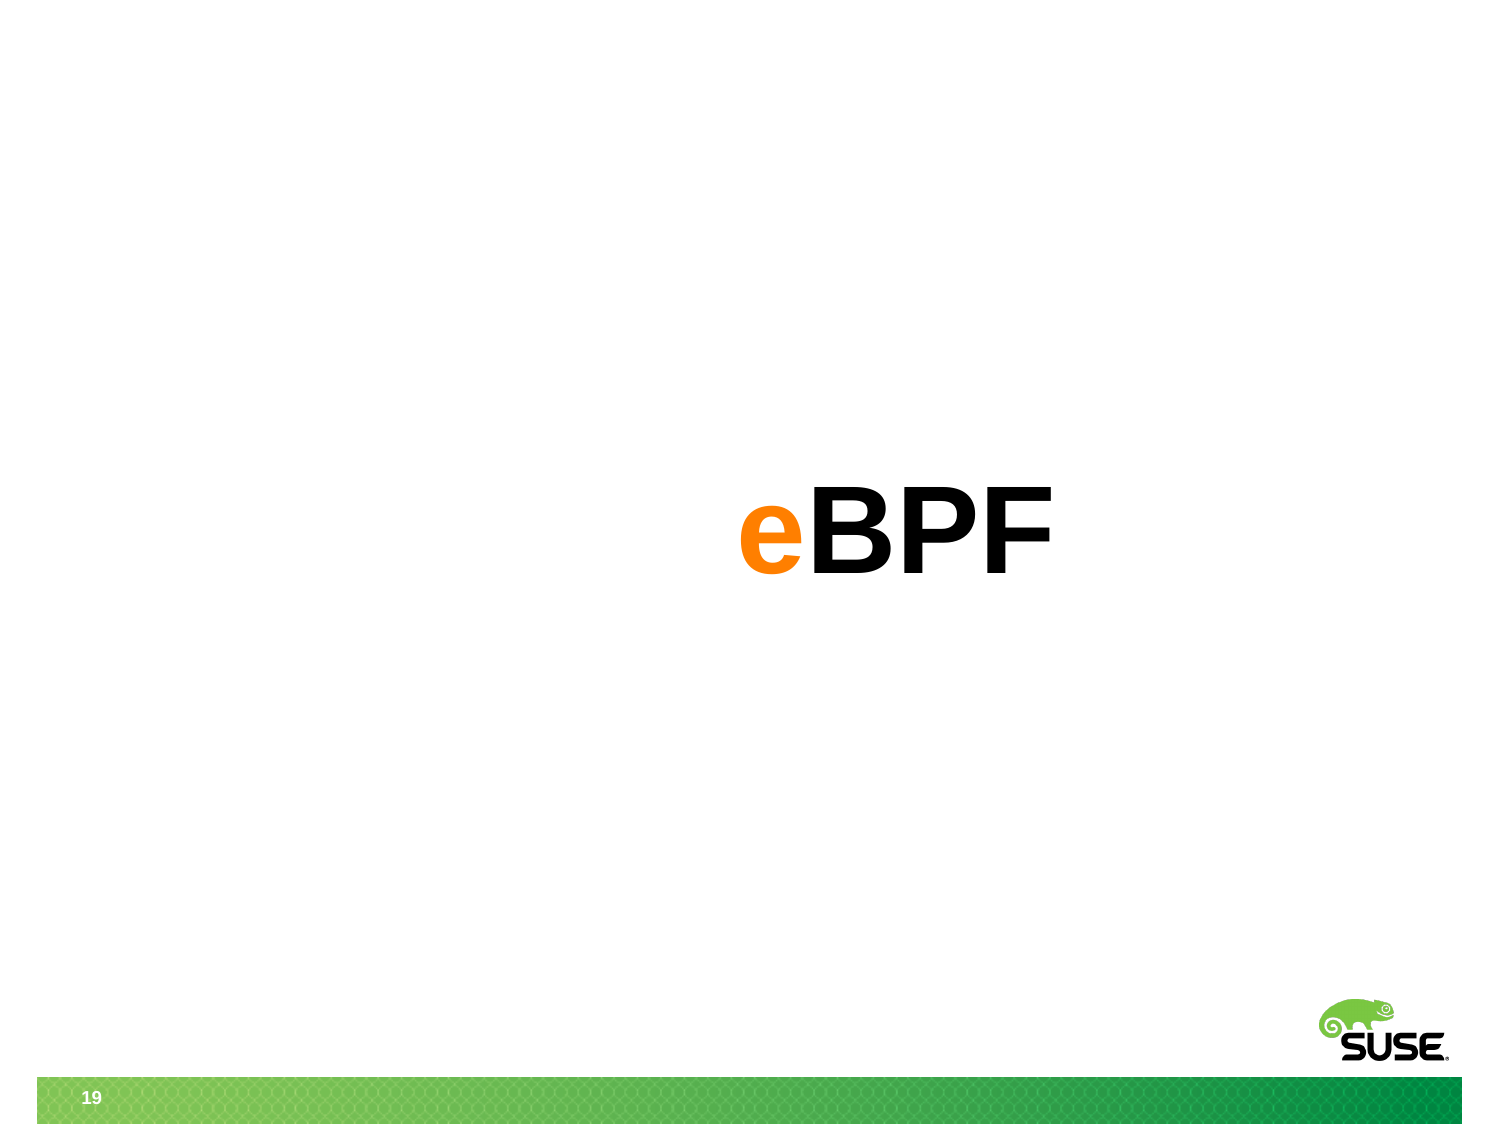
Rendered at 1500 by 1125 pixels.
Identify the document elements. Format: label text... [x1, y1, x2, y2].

picture [37, 1077, 1462, 1124]
picture [1319, 999, 1449, 1061]
title eBPF [710, 460, 1056, 601]
